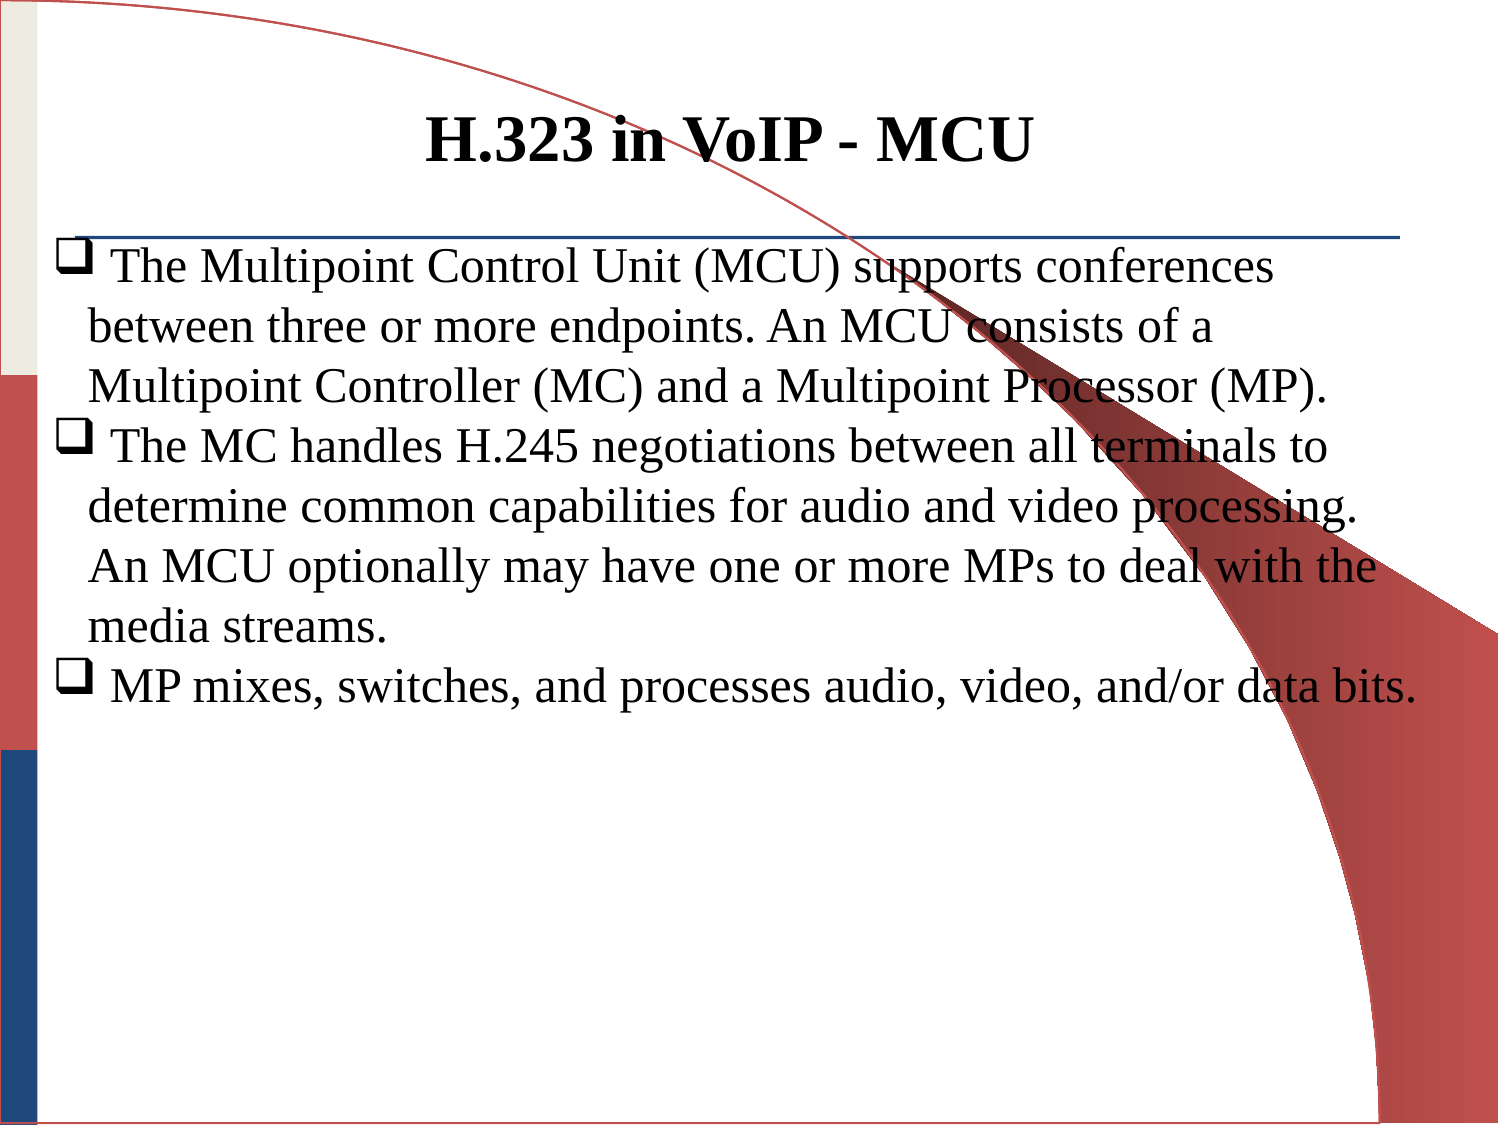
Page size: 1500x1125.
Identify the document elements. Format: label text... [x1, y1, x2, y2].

text_box The Multipoint Control Unit (MCU) supports conferences between three or more endpoints. An MCU consists of a Multipoint Controller (MC) and a Multipoint Processor (MP). The MC handles H.245 negotiations between all terminals to determine common capabilities for audio and video processing. An MCU optionally may have one or more MPs to deal with the media streams. MP mixes, switches, and processes audio, video, and/or data bits. [37, 224, 1438, 720]
text_box H.323 in VoIP - MCU [62, 87, 1400, 183]
